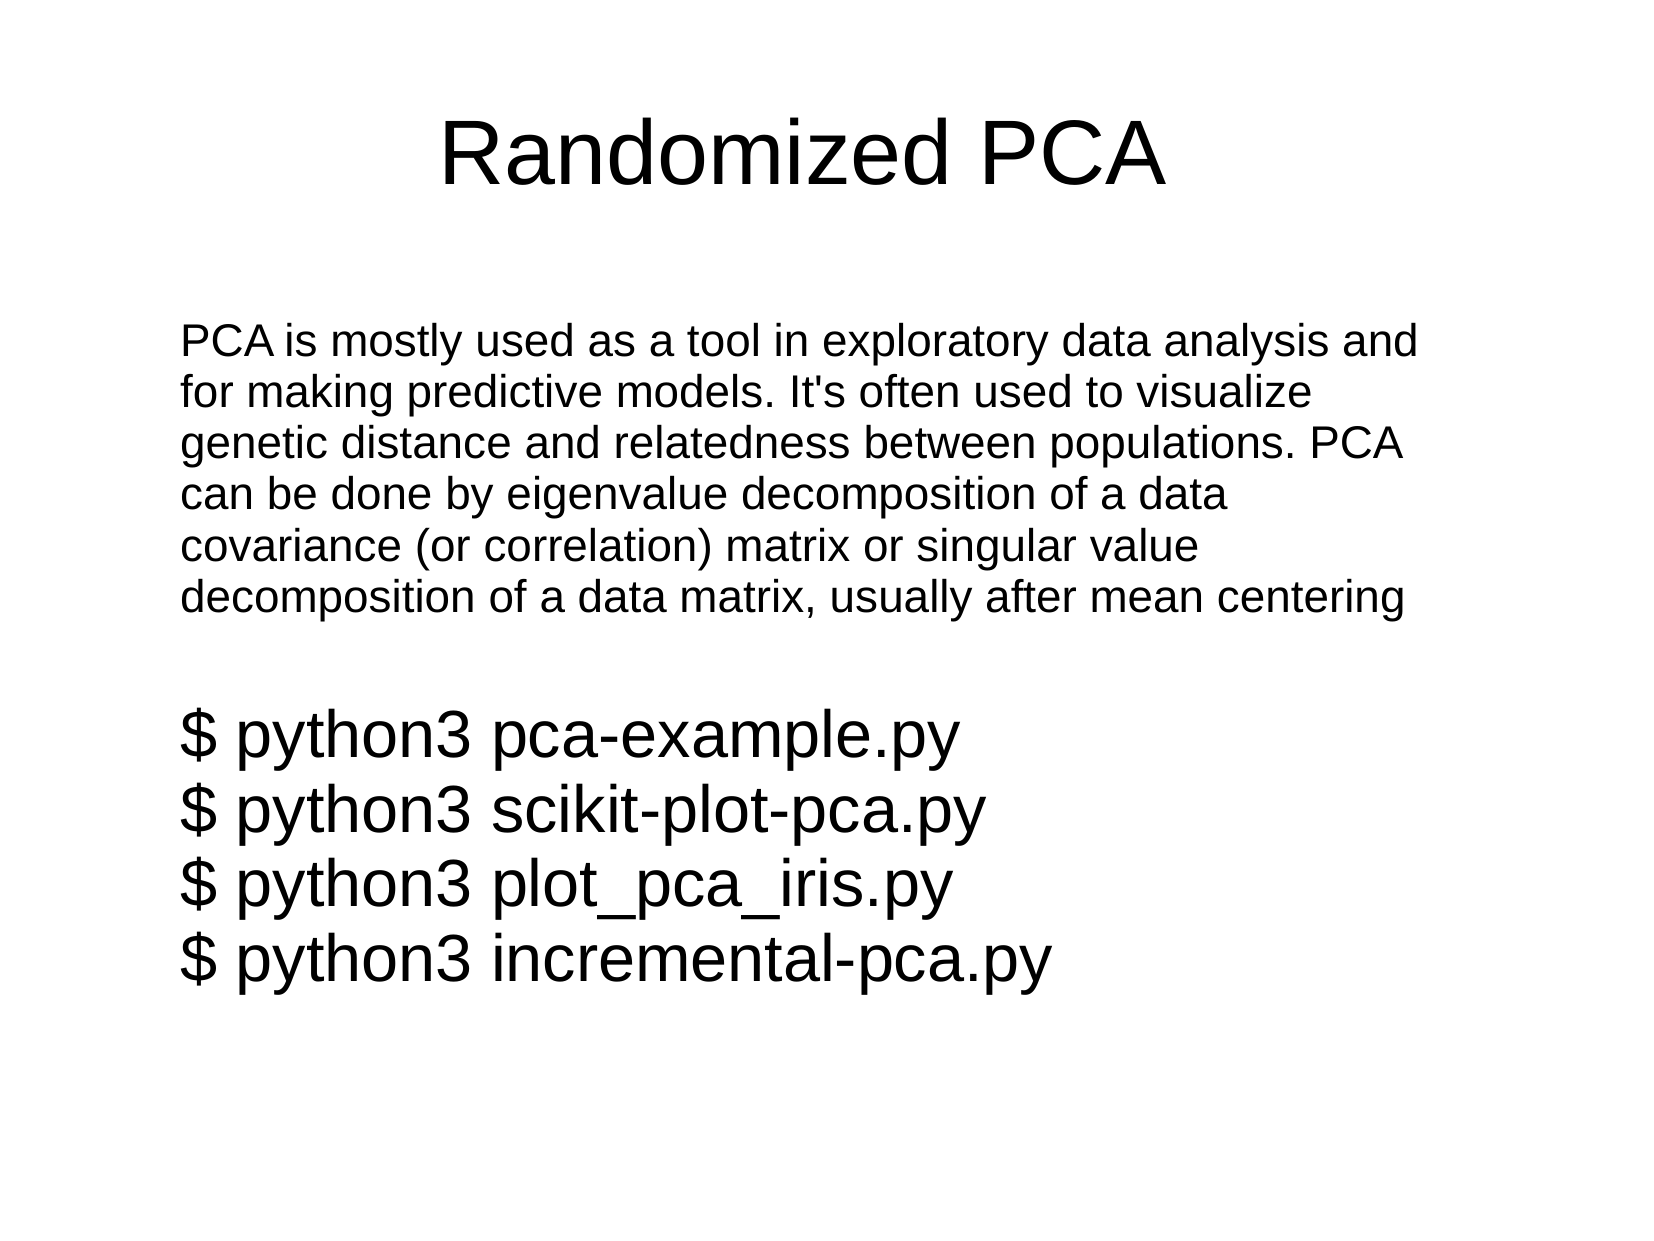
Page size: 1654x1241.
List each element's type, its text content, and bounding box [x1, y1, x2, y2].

text_box PCA is mostly used as a tool in exploratory data analysis and for making predictive models. It's often used to visualize genetic distance and relatedness between populations. PCA can be done by eigenvalue decomposition of a data covariance (or correlation) matrix or singular value decomposition of a data matrix, usually after mean centering $ python3 pca-example.py $ python3 scikit-plot-pca.py $ python3 plot_pca_iris.py $ python3 incremental-pca.py [165, 307, 1465, 1079]
title Randomized PCA [59, 49, 1548, 257]
text_box [224, 520, 1524, 760]
